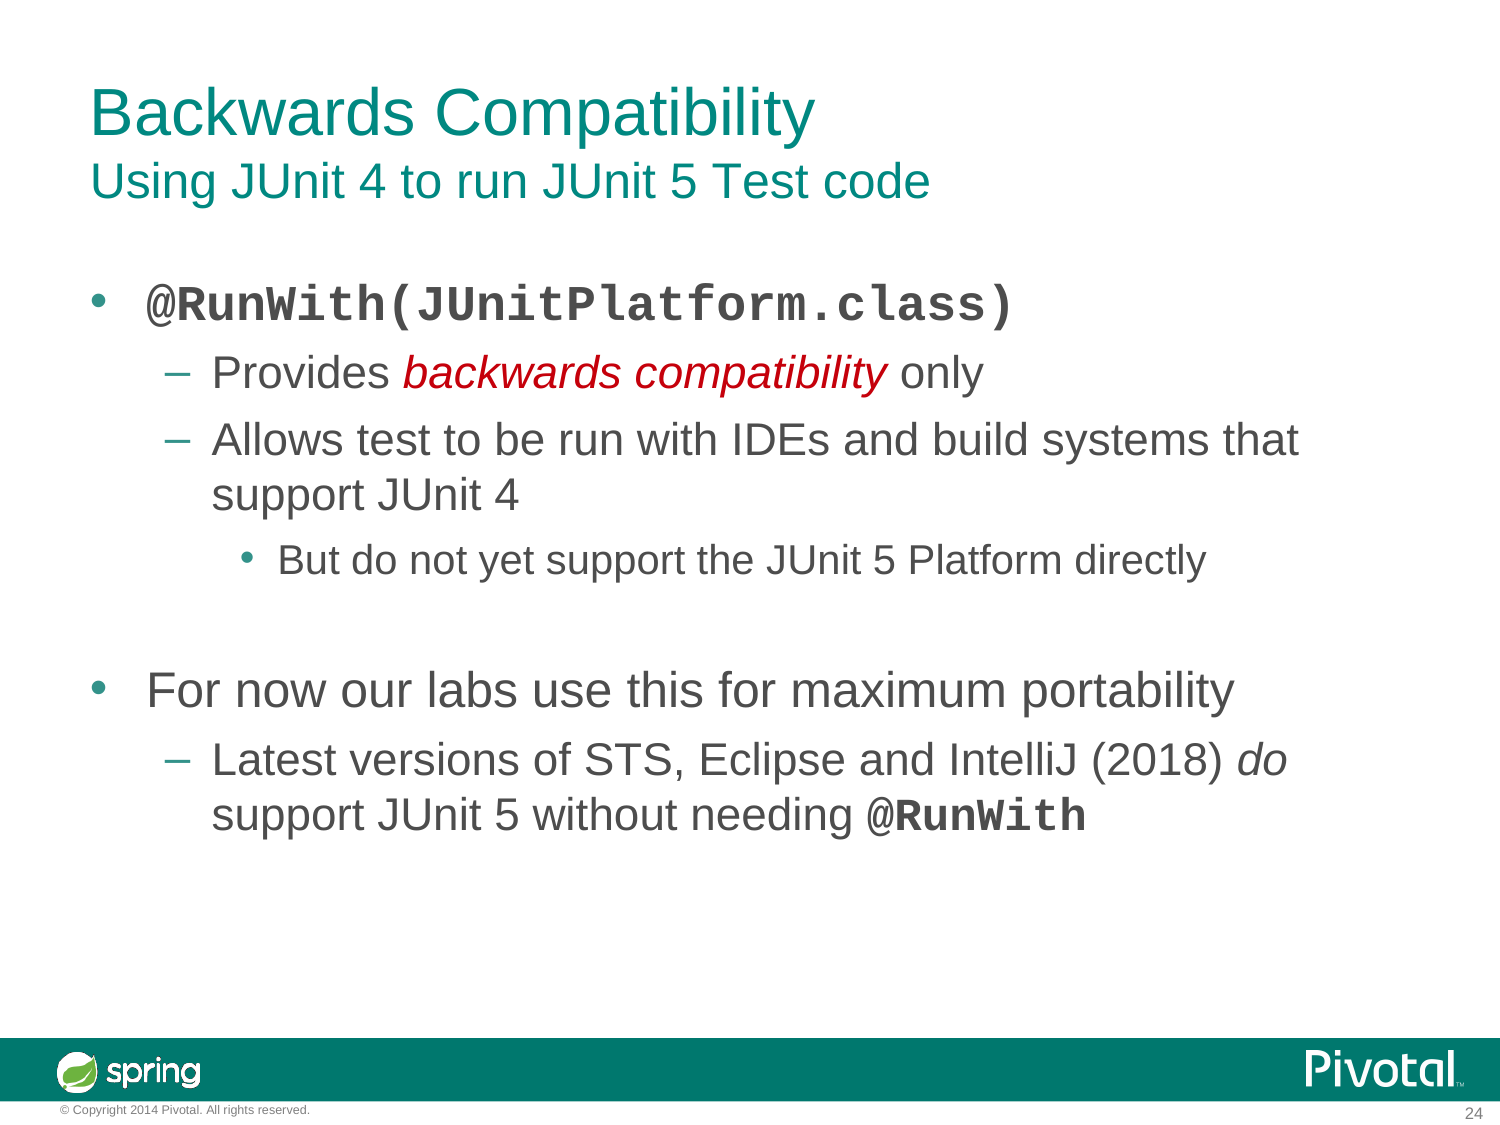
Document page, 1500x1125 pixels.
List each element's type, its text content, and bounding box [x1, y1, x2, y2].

list @RunWith(JUnitPlatform.class) Provides backwards compatibility only Allows test to be run with IDEs and build systems that support JUnit 4 But do not yet support the JUnit 5 Platform directly For now our labs use this for maximum portability Latest versions of STS, Eclipse and IntelliJ (2018) do support JUnit 5 without needing @RunWith [75, 262, 1426, 1005]
picture [32, 1041, 210, 1103]
picture [1306, 1050, 1464, 1087]
title Backwards Compatibility Using JUnit 4 to run JUnit 5 Test code [75, 45, 1426, 233]
